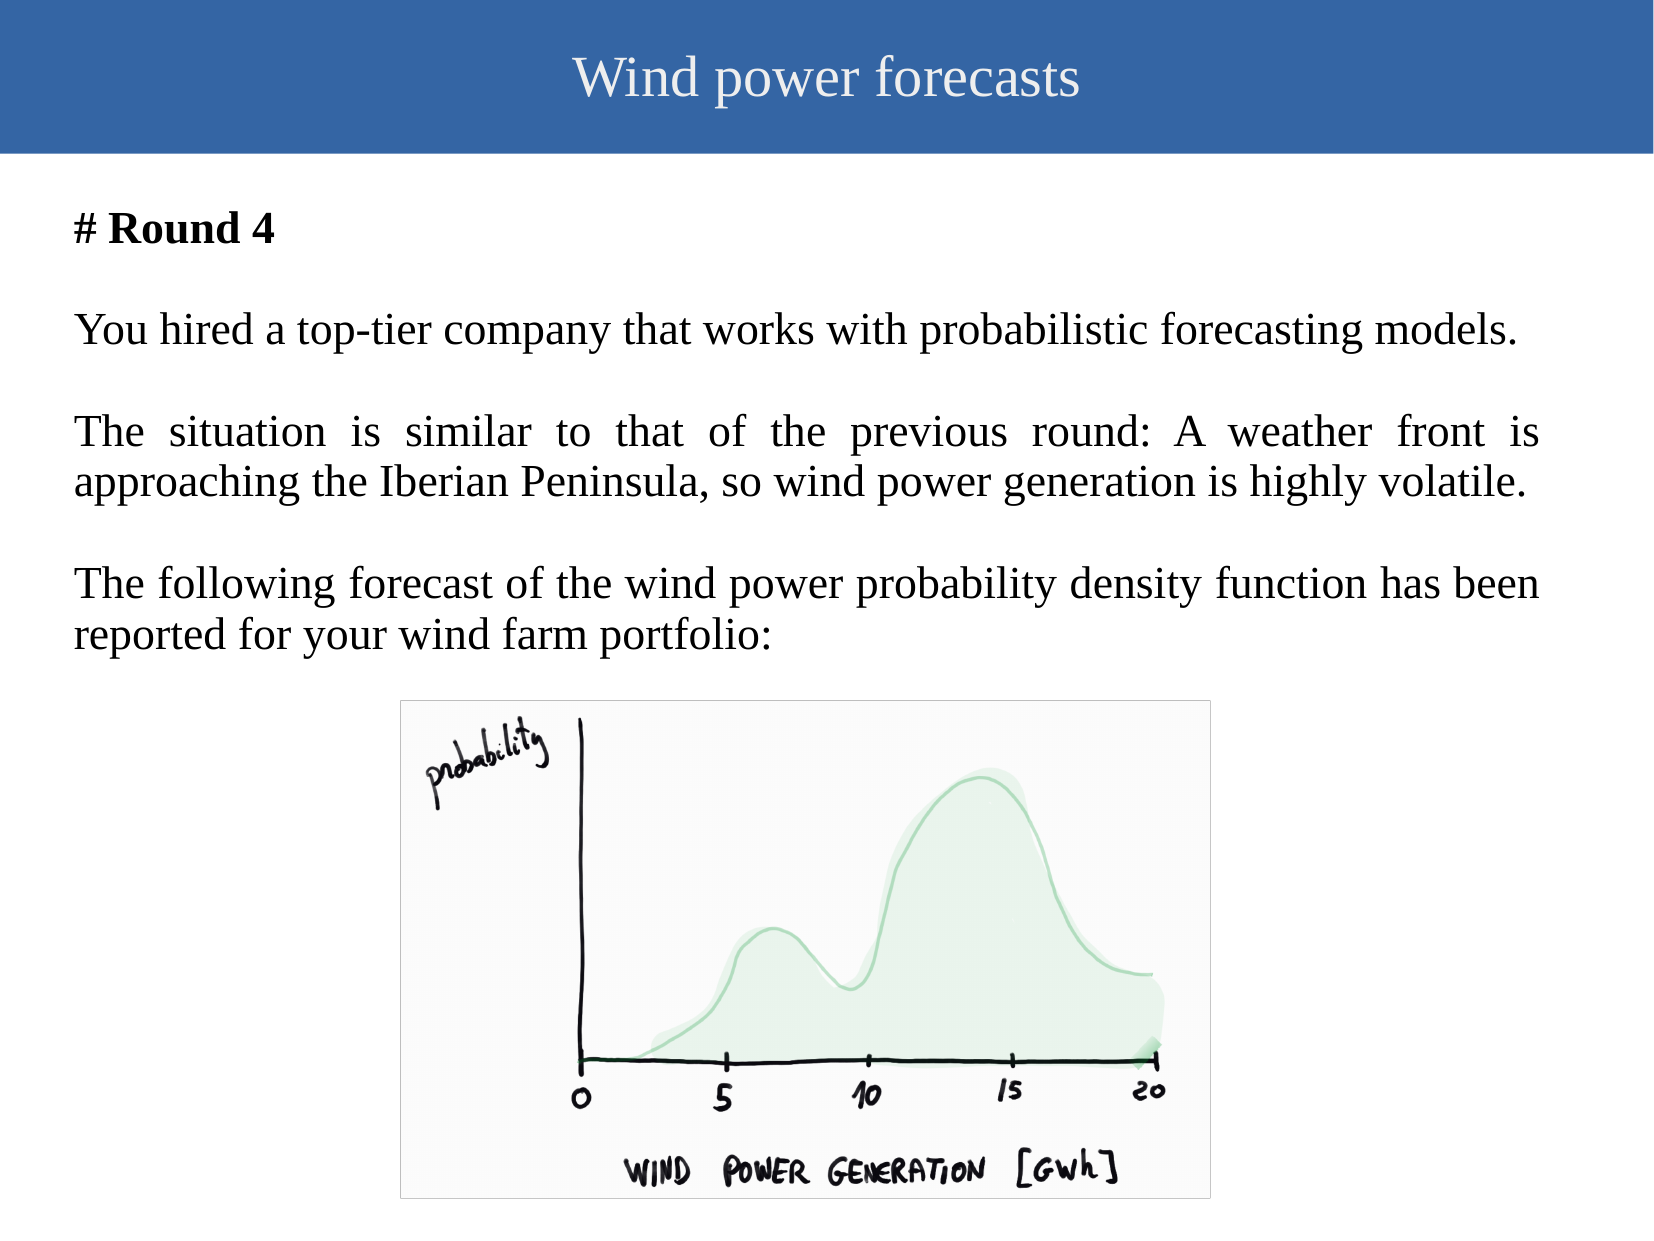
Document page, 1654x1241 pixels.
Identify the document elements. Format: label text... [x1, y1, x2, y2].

picture [399, 699, 1211, 1199]
text_box # Round 4 You hired a top-tier company that works with probabilistic forecasting models. The situation is similar to that of the previous round: A weather front is approaching the Iberian Peninsula, so wind power generation is highly volatile. The following forecast of the wind power probability density function has been reported for your wind farm portfolio: [59, 195, 1595, 1022]
text_box Wind power forecasts [0, 0, 1654, 154]
